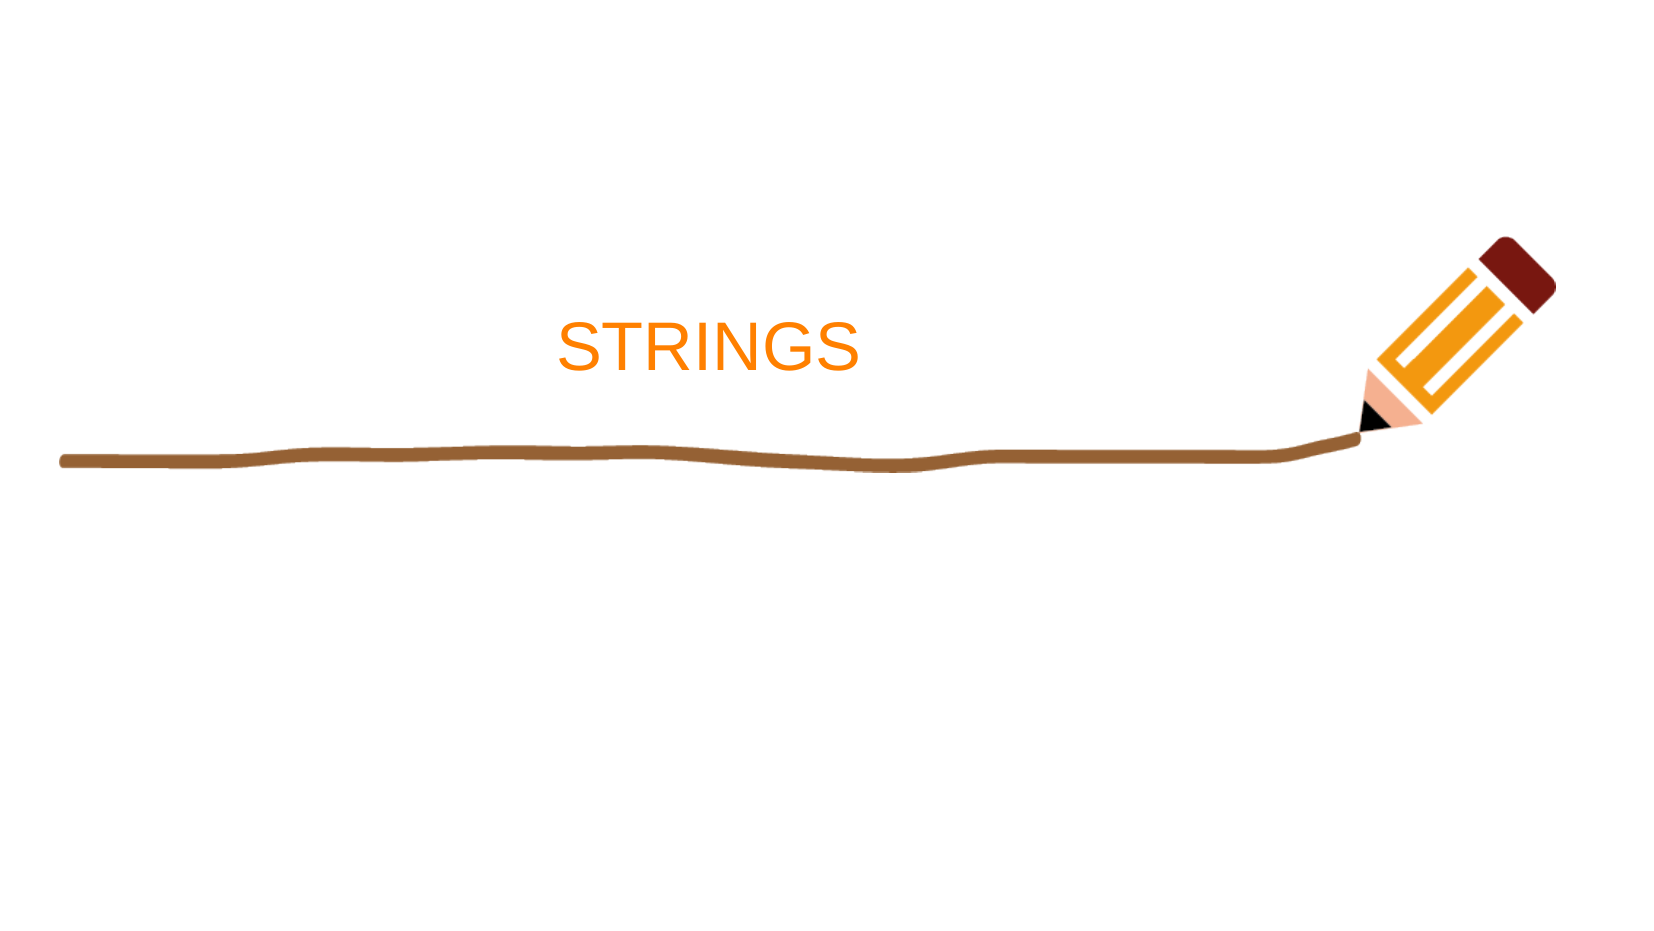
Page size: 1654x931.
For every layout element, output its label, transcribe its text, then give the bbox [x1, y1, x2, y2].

picture [59, 236, 1556, 473]
title STRINGS [88, 265, 1329, 429]
